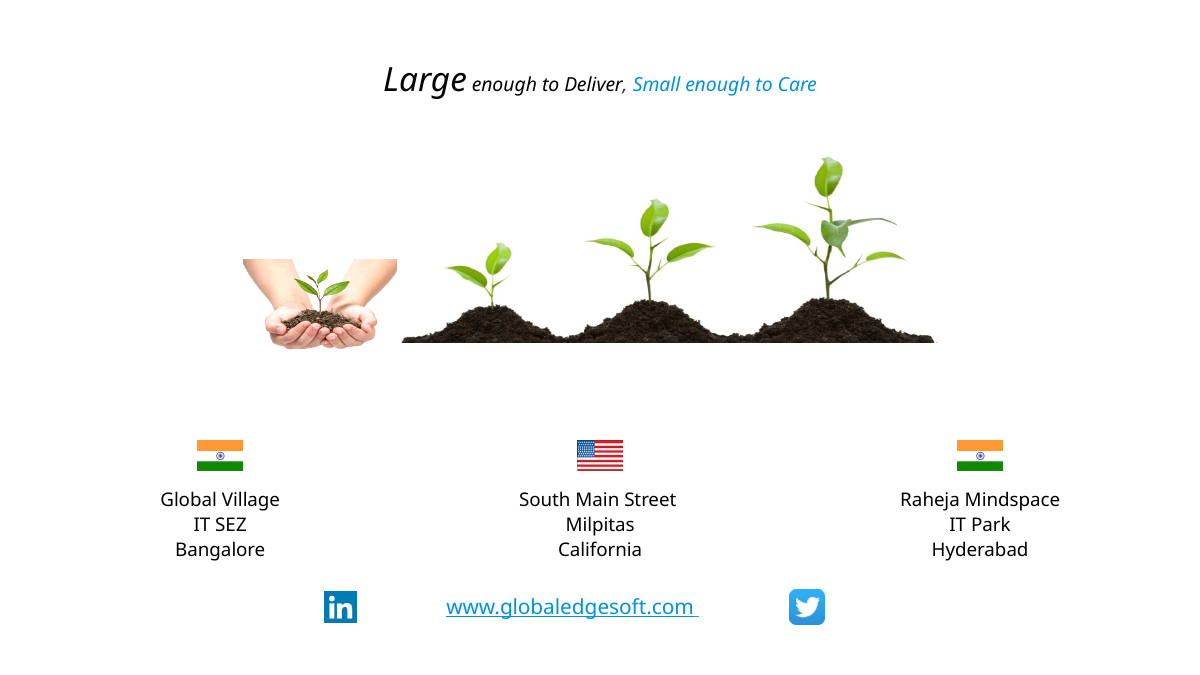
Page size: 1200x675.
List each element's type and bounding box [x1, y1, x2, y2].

picture [957, 440, 1003, 471]
picture [789, 589, 825, 625]
picture [329, 596, 334, 619]
picture [337, 603, 353, 619]
picture [577, 440, 623, 471]
picture [243, 117, 957, 350]
picture [197, 440, 243, 471]
